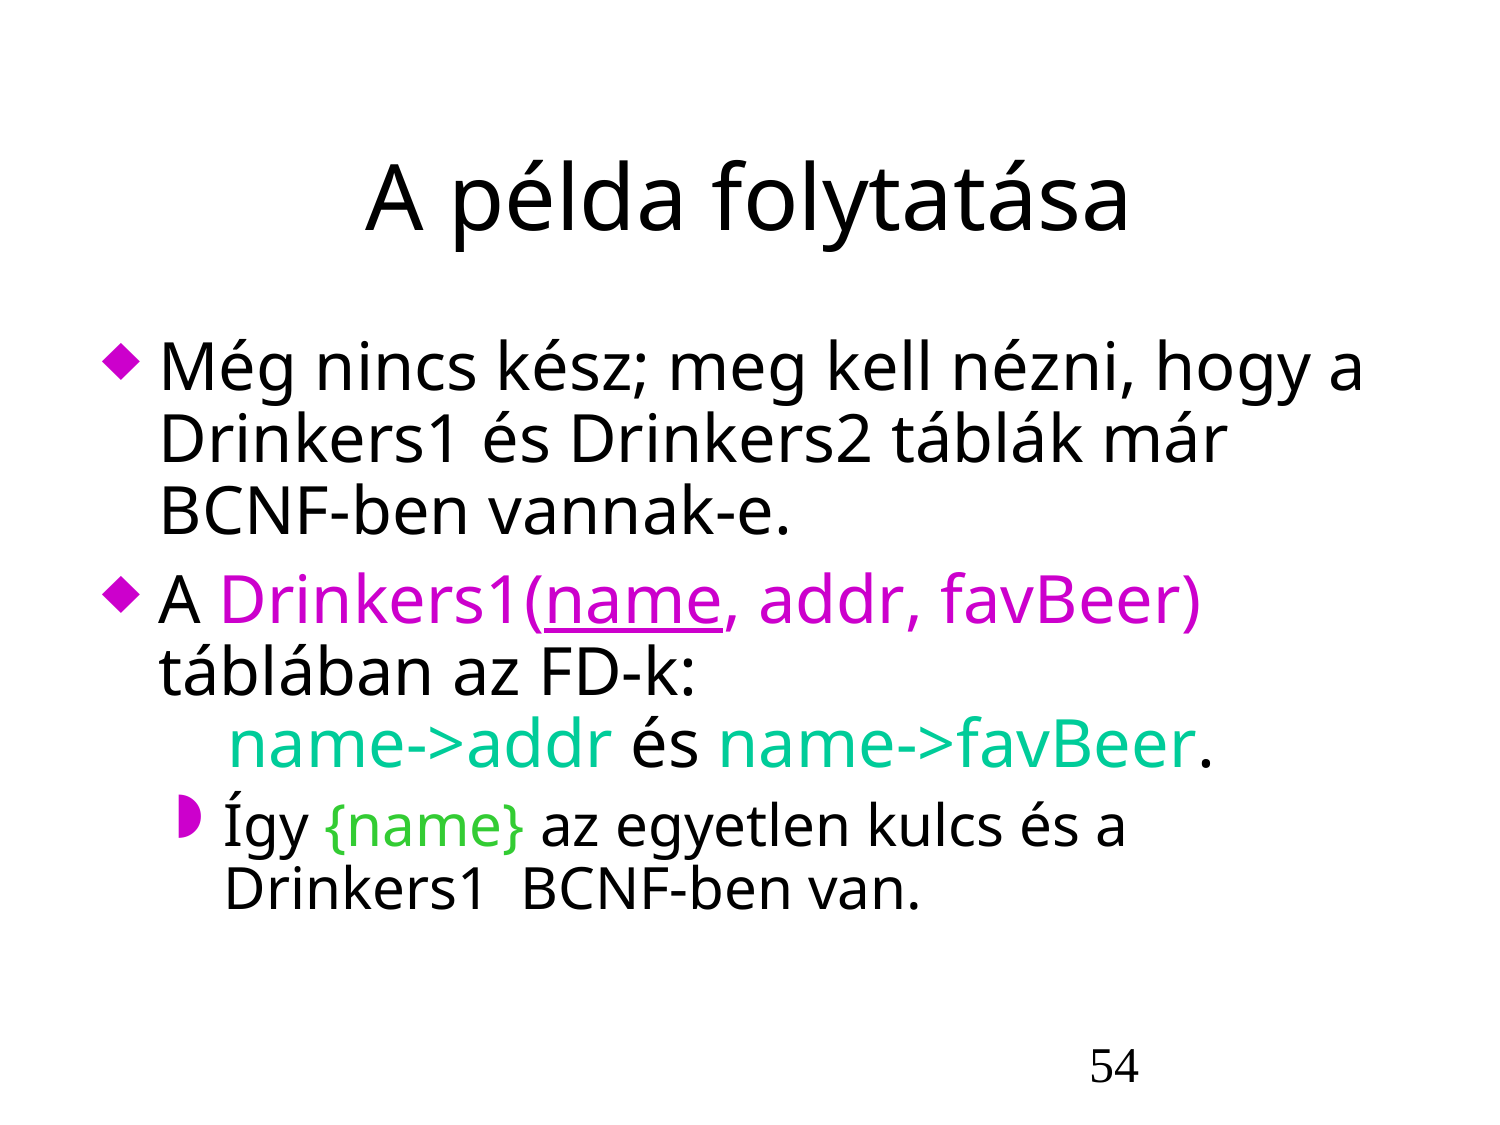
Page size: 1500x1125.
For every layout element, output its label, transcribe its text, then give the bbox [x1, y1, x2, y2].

list Még nincs kész; meg kell nézni, hogy a Drinkers1 és Drinkers2 táblák már BCNF-ben vannak-e. A Drinkers1(name, addr, favBeer) táblában az FD-k: name->addr és name->favBeer. Így {name} az egyetlen kulcs és a Drinkers1 BCNF-ben van. [87, 324, 1400, 1000]
title A példa folytatása [112, 99, 1388, 288]
